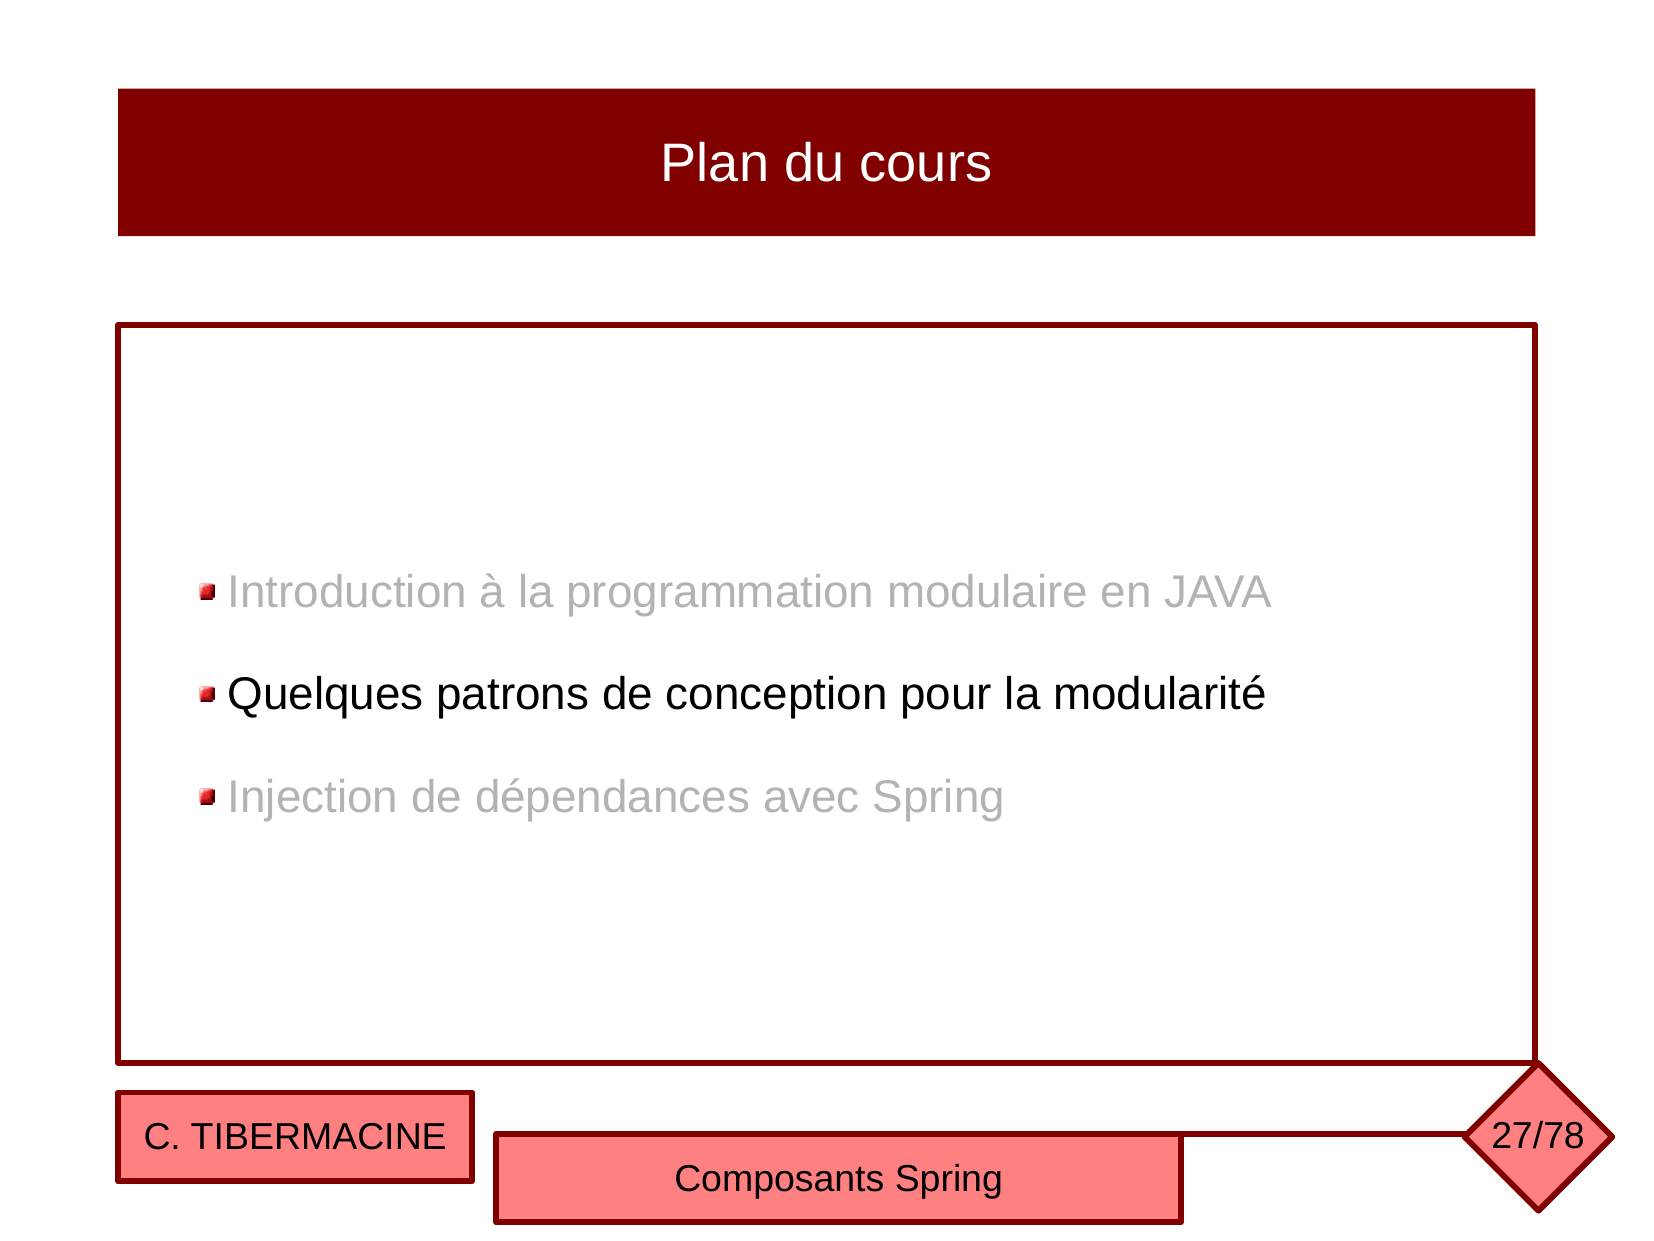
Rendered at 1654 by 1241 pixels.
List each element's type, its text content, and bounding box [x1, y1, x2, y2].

text_box [1494, 1062, 1583, 1107]
picture [199, 583, 215, 600]
text_box C. TIBERMACINE [118, 1092, 473, 1182]
text_box Plan du cours [118, 88, 1536, 237]
text_box Composants Spring [496, 1133, 1182, 1223]
picture [199, 686, 215, 702]
picture [199, 788, 215, 805]
text_box <numéro>/78 [1476, 1107, 1613, 1207]
text_box [1464, 1125, 1476, 1149]
text_box Introduction à la programmation modulaire en JAVA Quelques patrons de conception pour la modularité Injection de dépendances avec Spring [118, 324, 1536, 1063]
